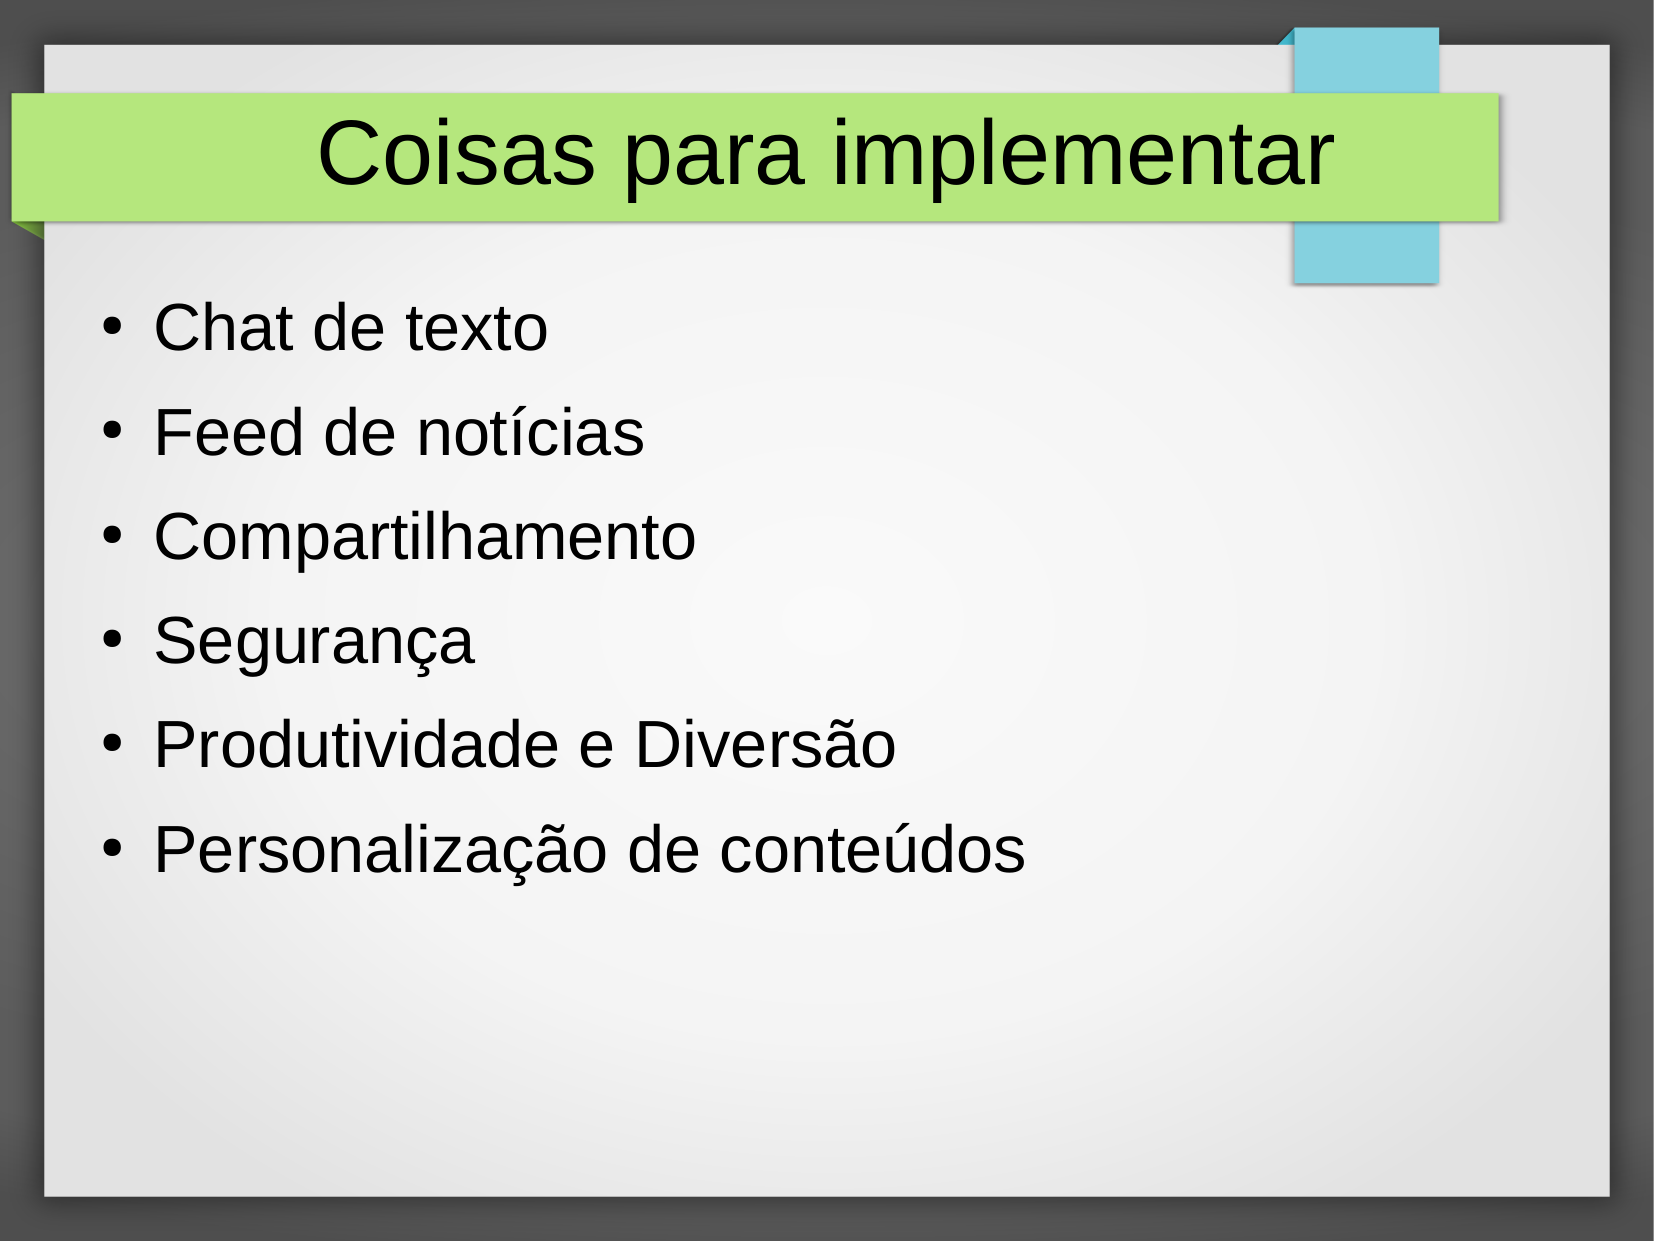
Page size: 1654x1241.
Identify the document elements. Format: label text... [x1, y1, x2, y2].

picture [0, 0, 1654, 1241]
title Coisas para implementar [82, 49, 1571, 257]
list Chat de texto Feed de notícias Compartilhamento Segurança Produtividade e Diversão Personalização de conteúdos [82, 290, 1571, 1010]
